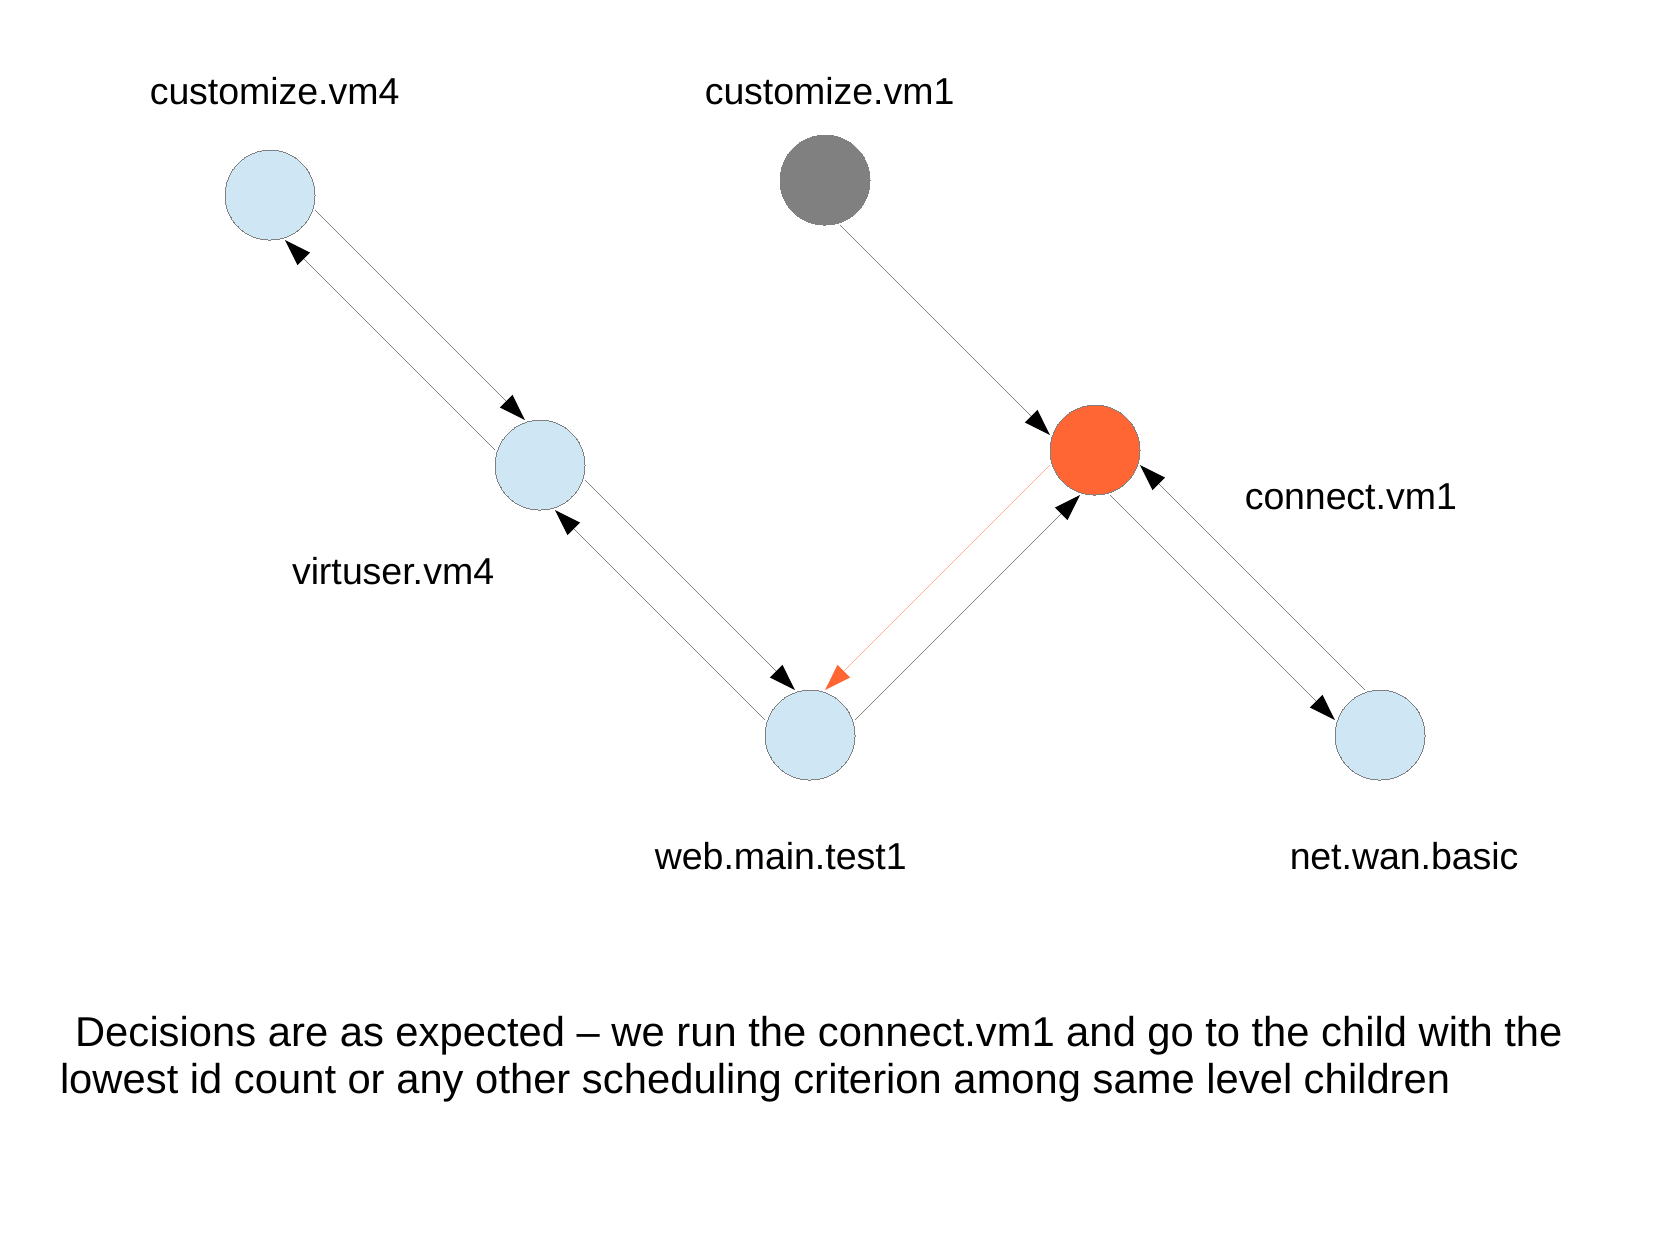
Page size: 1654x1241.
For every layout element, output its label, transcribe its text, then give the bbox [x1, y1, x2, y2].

text_box virtuser.vm4 [277, 543, 541, 601]
text_box [495, 420, 586, 511]
text_box [1050, 405, 1141, 496]
text_box Decisions are as expected – we run the connect.vm1 and go to the child with the lowest id count or any other scheduling criterion among same level children [60, 940, 1591, 1171]
text_box customize.vm4 [135, 63, 456, 121]
text_box [1335, 690, 1426, 781]
text_box connect.vm1 [1230, 468, 1545, 526]
text_box [780, 135, 871, 226]
text_box web.main.test1 [640, 828, 958, 886]
text_box [765, 690, 856, 781]
text_box customize.vm1 [690, 63, 1011, 121]
text_box [225, 150, 316, 241]
text_box net.wan.basic [1275, 828, 1580, 886]
